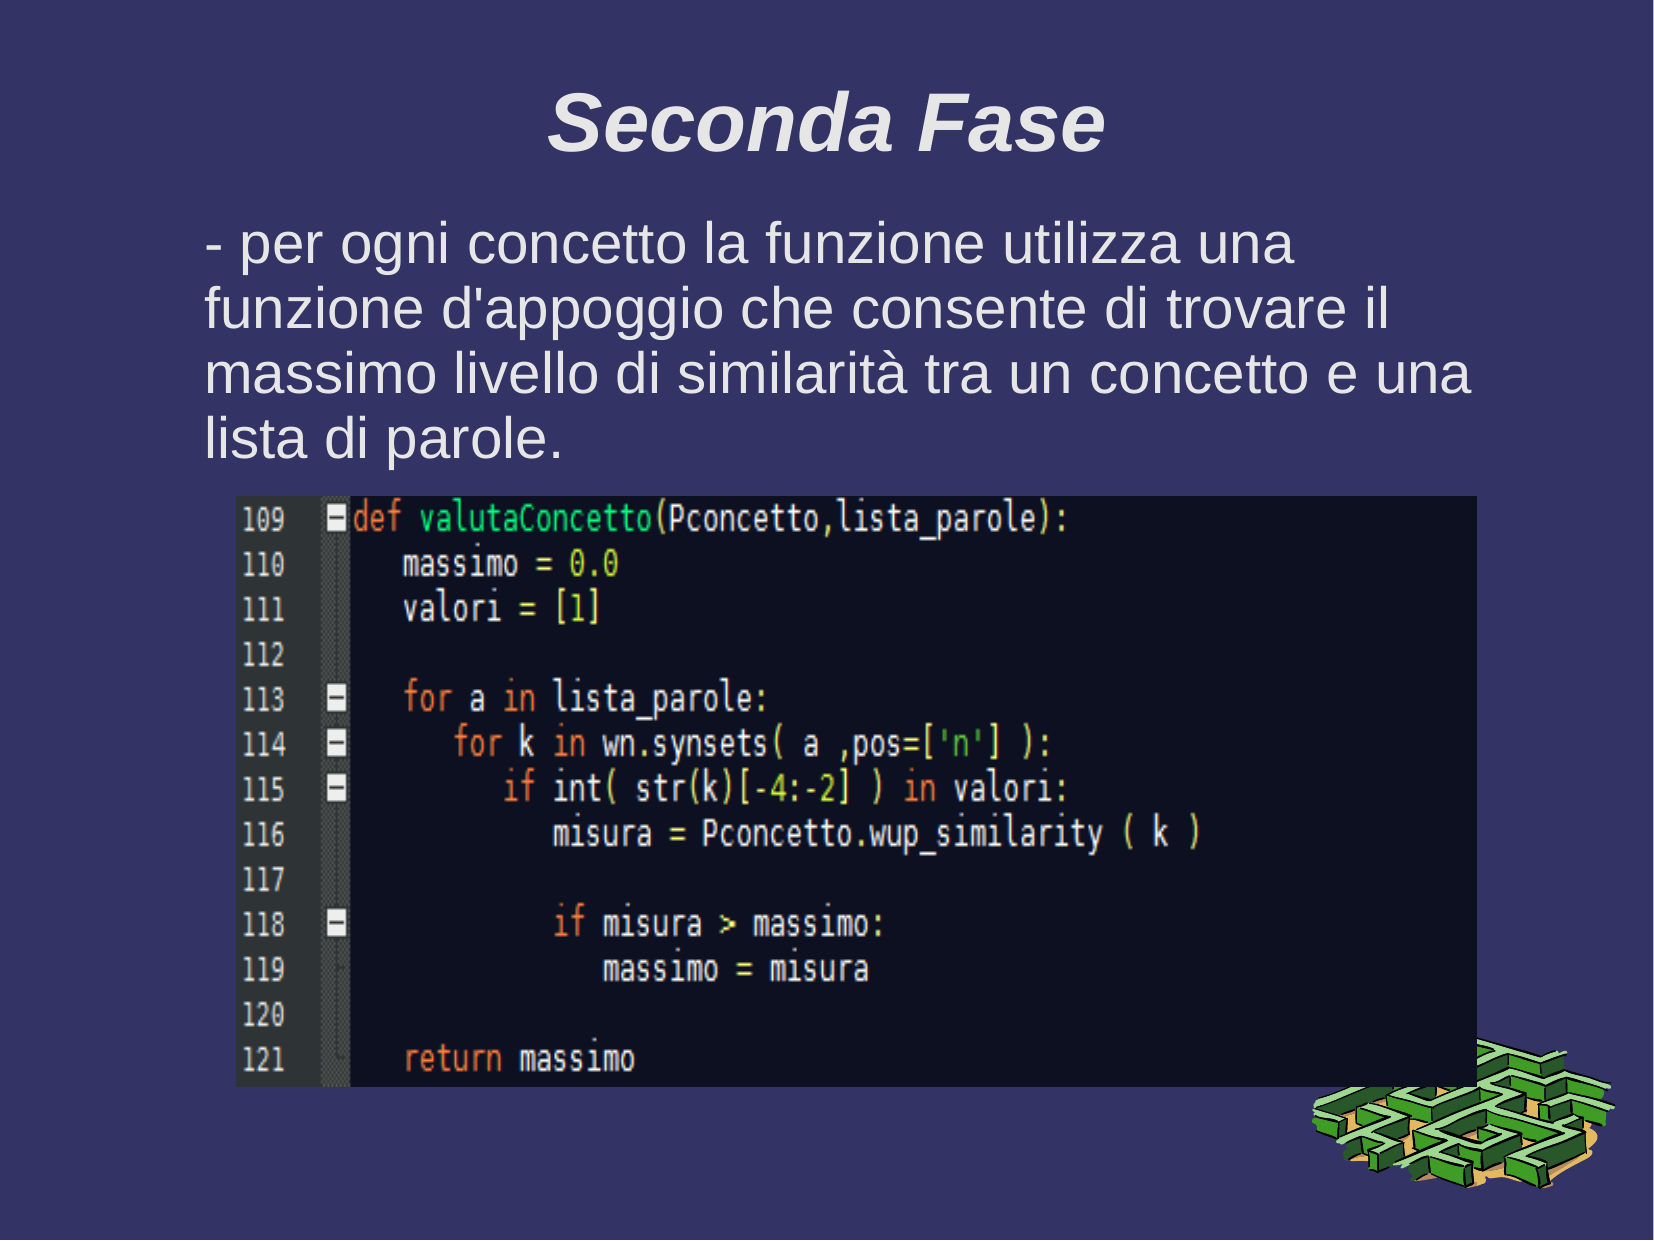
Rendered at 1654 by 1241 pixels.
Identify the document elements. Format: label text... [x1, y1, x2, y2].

picture [236, 496, 1477, 1087]
title Seconda Fase [121, 19, 1534, 227]
list - per ogni concetto la funzione utilizza una funzione d'appoggio che consente di trovare il massimo livello di similarità tra un concetto e una lista di parole. [121, 210, 1513, 993]
